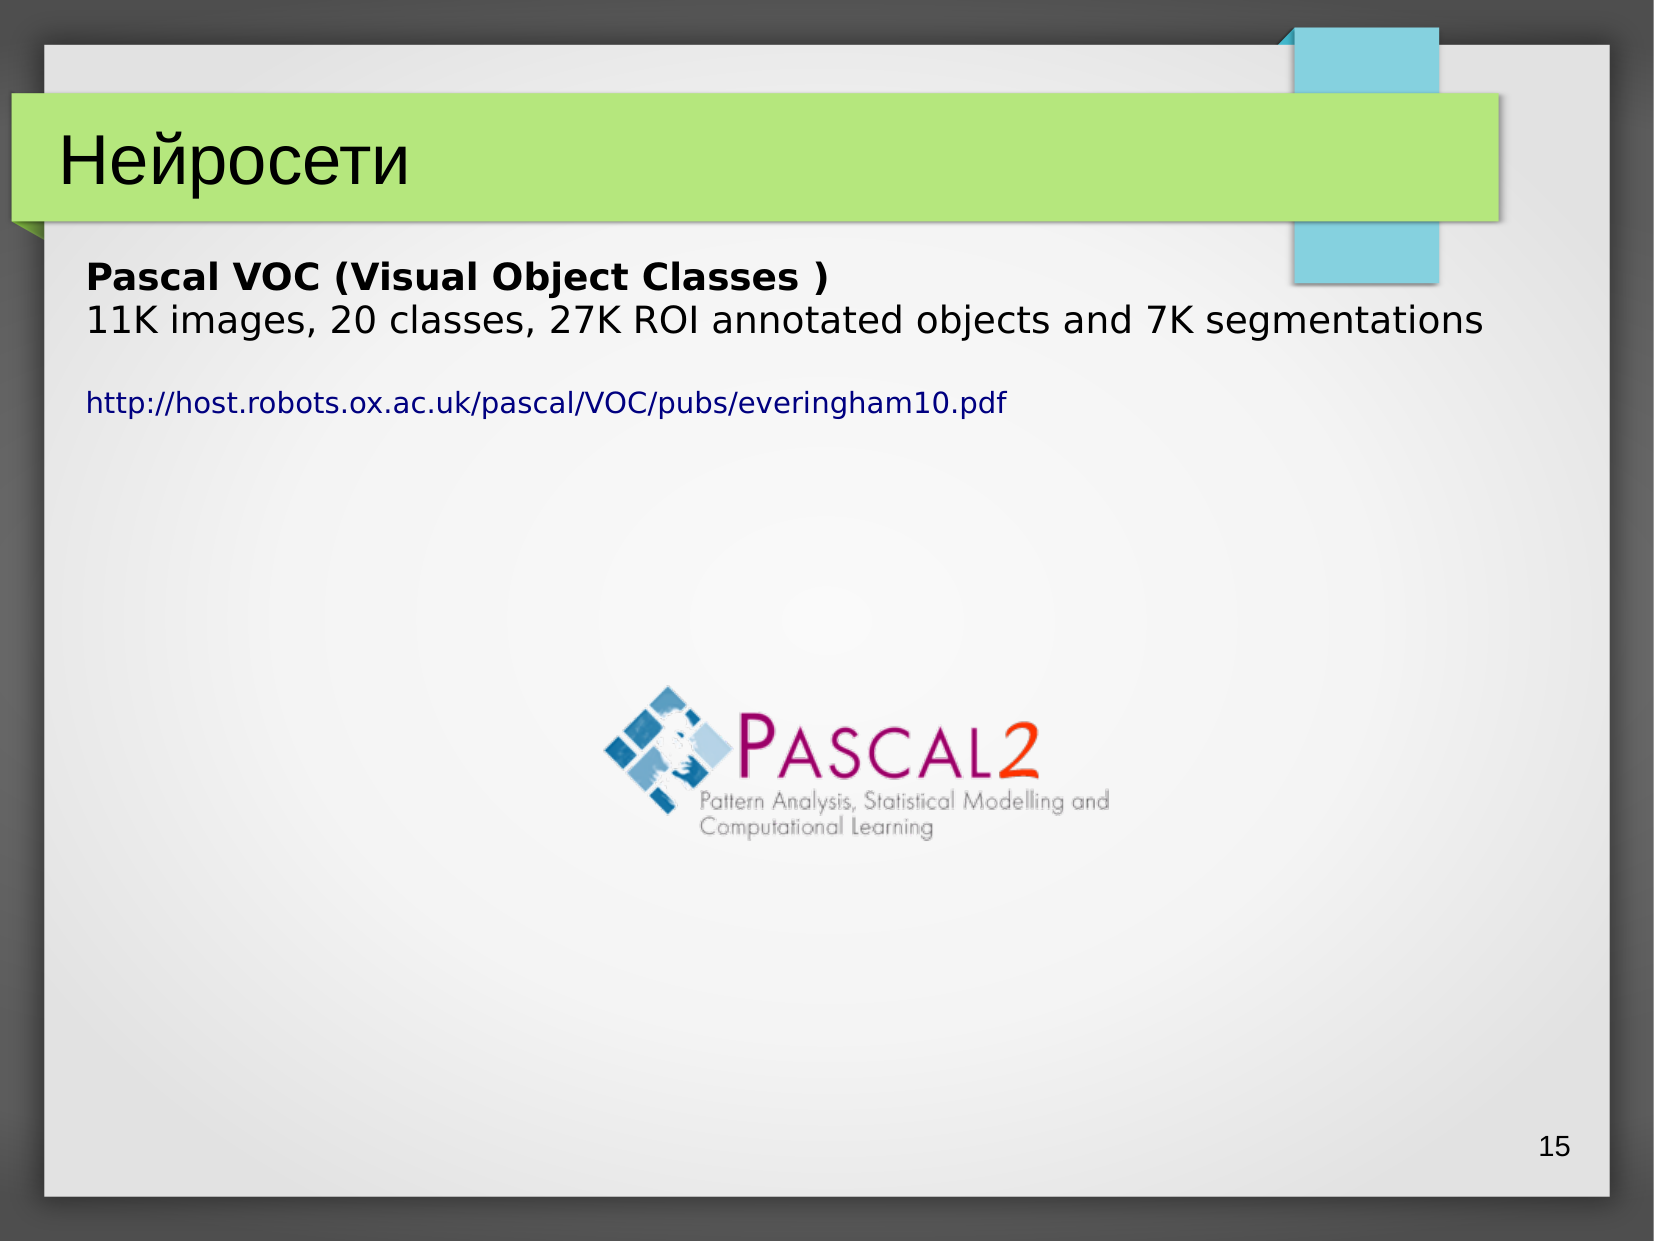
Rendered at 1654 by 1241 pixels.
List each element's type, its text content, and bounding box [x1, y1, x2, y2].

text_box Pascal VOC (Visual Object Classes ) 11K images, 20 classes, 27K ROI annotated objects and 7K segmentations http://host.robots.ox.ac.uk/pascal/VOC/pubs/everingham10.pdf [70, 248, 1595, 473]
picture [0, 0, 1654, 1241]
title Нейросети [59, 108, 1288, 212]
